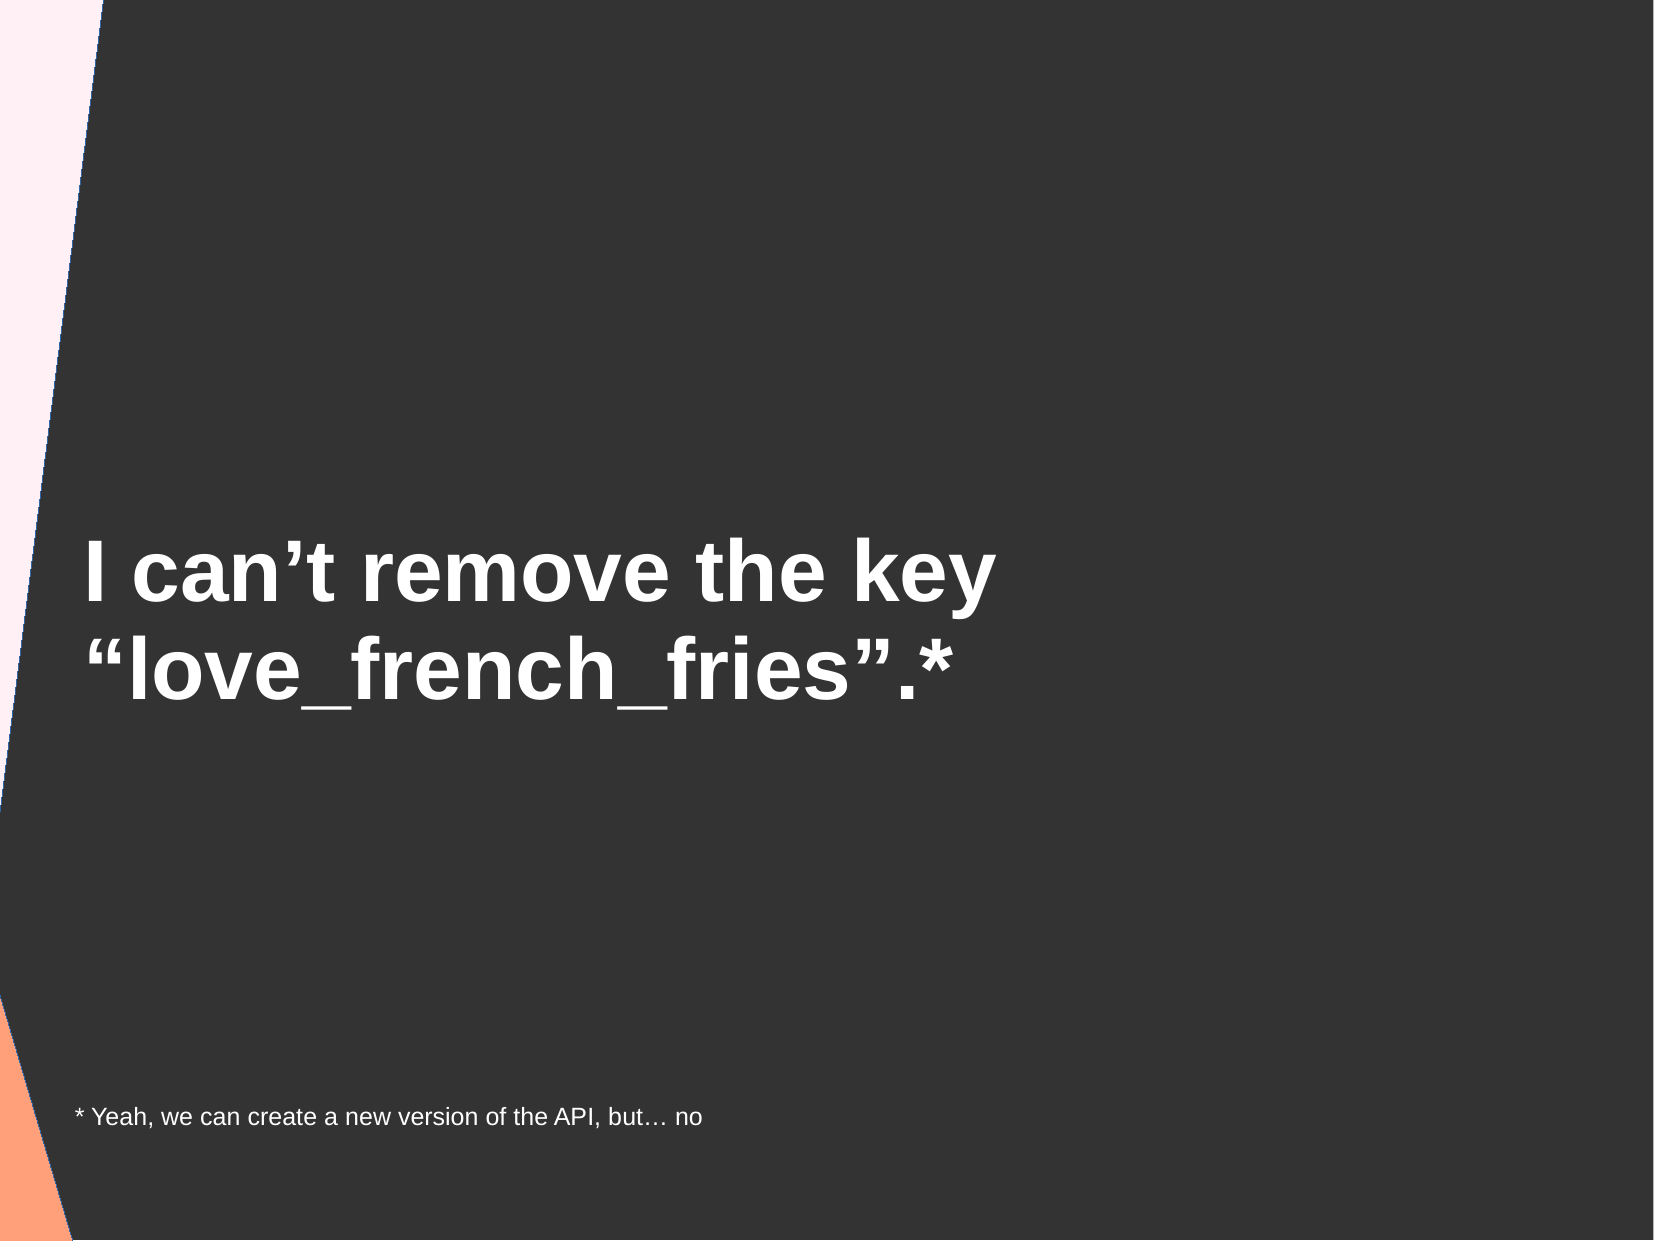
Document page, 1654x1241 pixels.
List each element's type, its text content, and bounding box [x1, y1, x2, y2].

text_box [0, 994, 73, 1241]
title I can’t remove the key “love_french_fries”.* [83, 522, 1571, 718]
text_box * Yeah, we can create a new version of the API, but… no [60, 1095, 1546, 1208]
text_box [0, 0, 104, 812]
